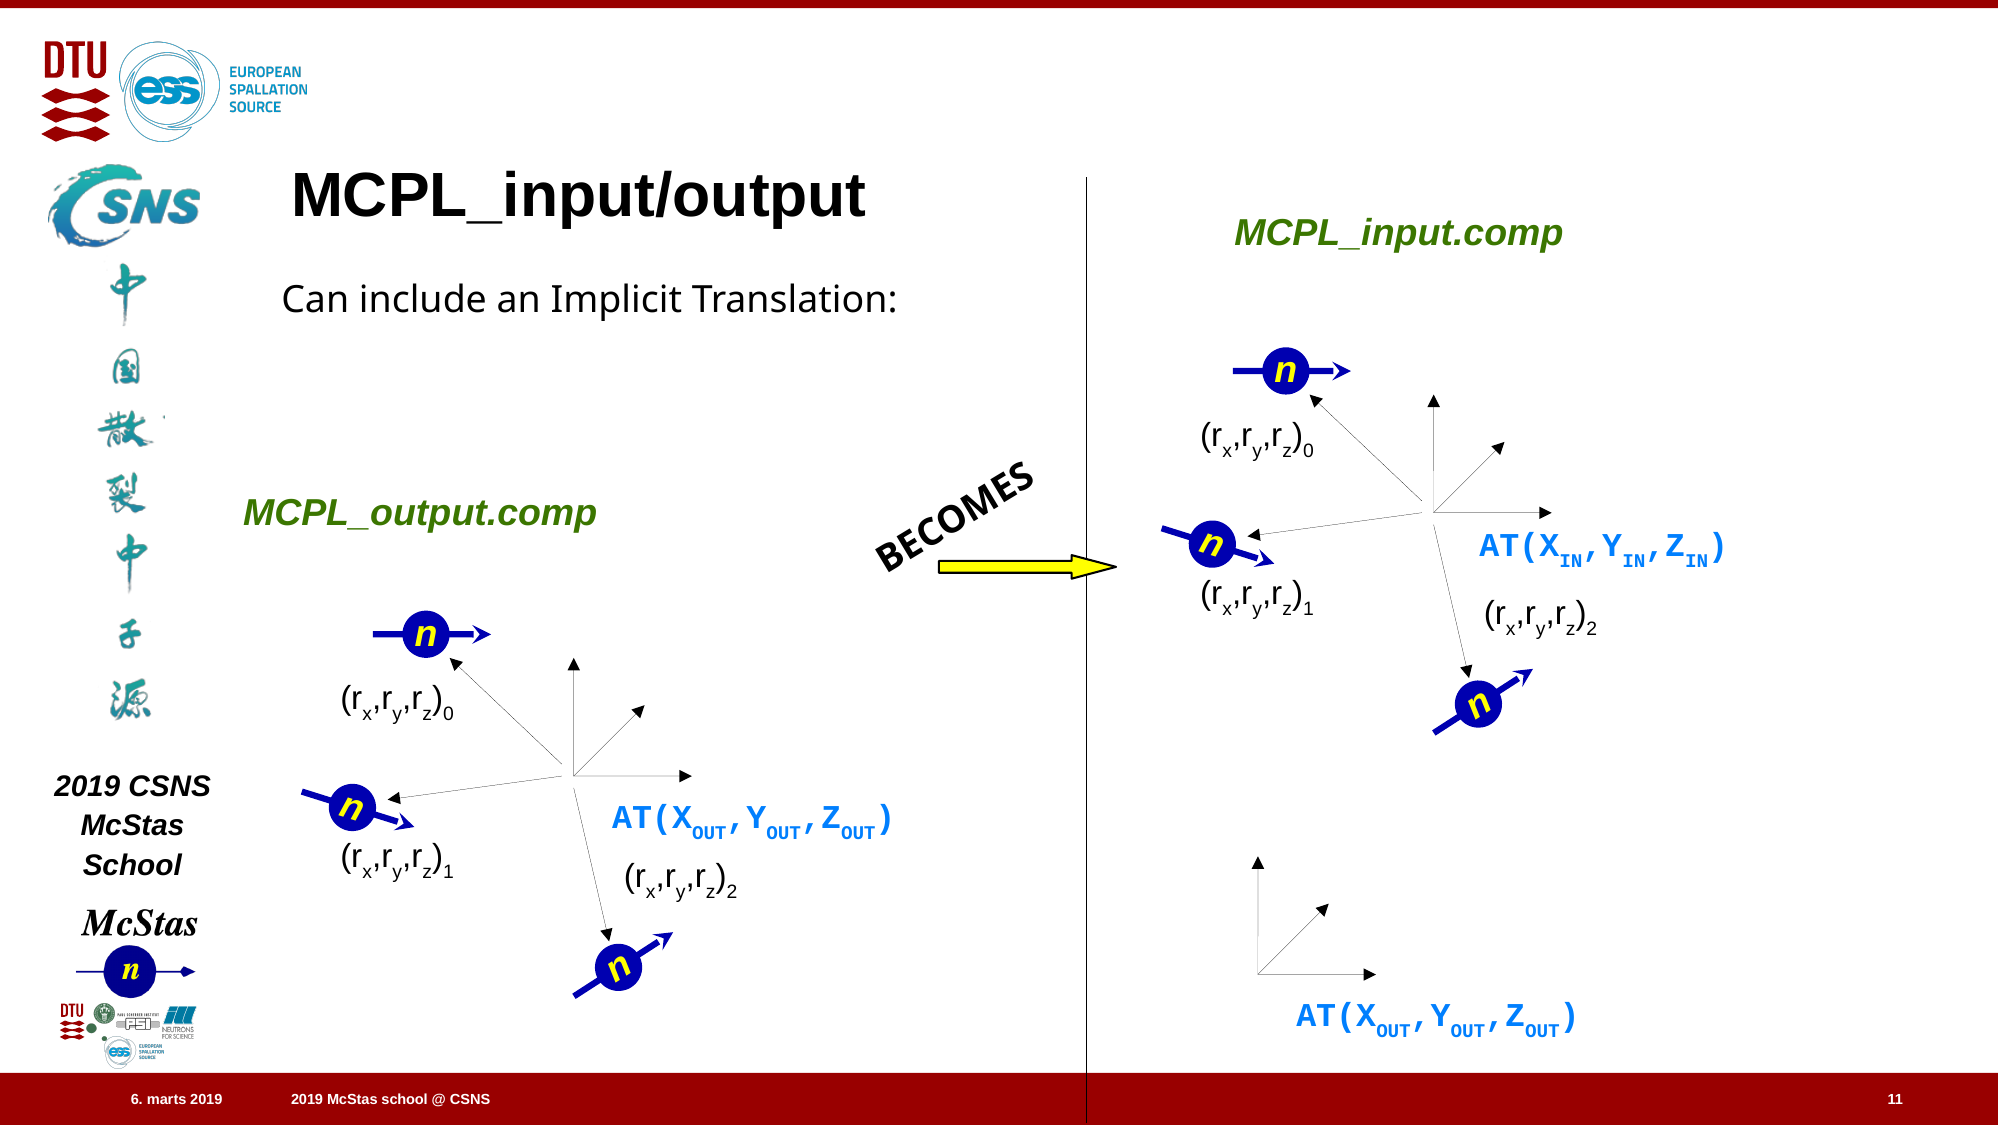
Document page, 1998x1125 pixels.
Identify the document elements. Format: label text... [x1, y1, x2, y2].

title MCPL_input/output [291, 69, 1819, 230]
text_box [938, 555, 1117, 579]
text_box (rx,ry,rz)0 [325, 668, 469, 732]
text_box n [1179, 504, 1248, 564]
text_box (rx,ry,rz)1 [1185, 563, 1329, 627]
text_box MCPL_input.comp [1226, 200, 1766, 260]
picture [59, 908, 213, 999]
text_box n [1259, 337, 1313, 398]
picture [119, 41, 307, 142]
text_box AT(XIN,YIN,ZIN) [1464, 515, 1744, 579]
picture [116, 1013, 160, 1030]
text_box (rx,ry,rz)1 [325, 826, 469, 890]
text_box n [578, 925, 655, 1005]
text_box n [1438, 662, 1515, 741]
text_box AT(XOUT,YOUT,ZOUT) [1281, 985, 1595, 1049]
text_box Can include an Implicit Translation: [266, 268, 922, 328]
text_box (rx,ry,rz)2 [1468, 583, 1613, 647]
text_box (rx,ry,rz)2 [609, 851, 753, 910]
text_box MCPL_output.comp [235, 480, 775, 540]
text_box (rx,ry,rz)0 [1185, 405, 1329, 469]
slide_number 33 [1887, 1088, 1909, 1110]
picture [48, 162, 209, 744]
text_box AT(XOUT,YOUT,ZOUT) [597, 787, 911, 851]
text_box n [319, 767, 388, 827]
picture [86, 1003, 197, 1069]
text_box BECOMES [842, 389, 1136, 600]
text_box n [399, 601, 453, 661]
